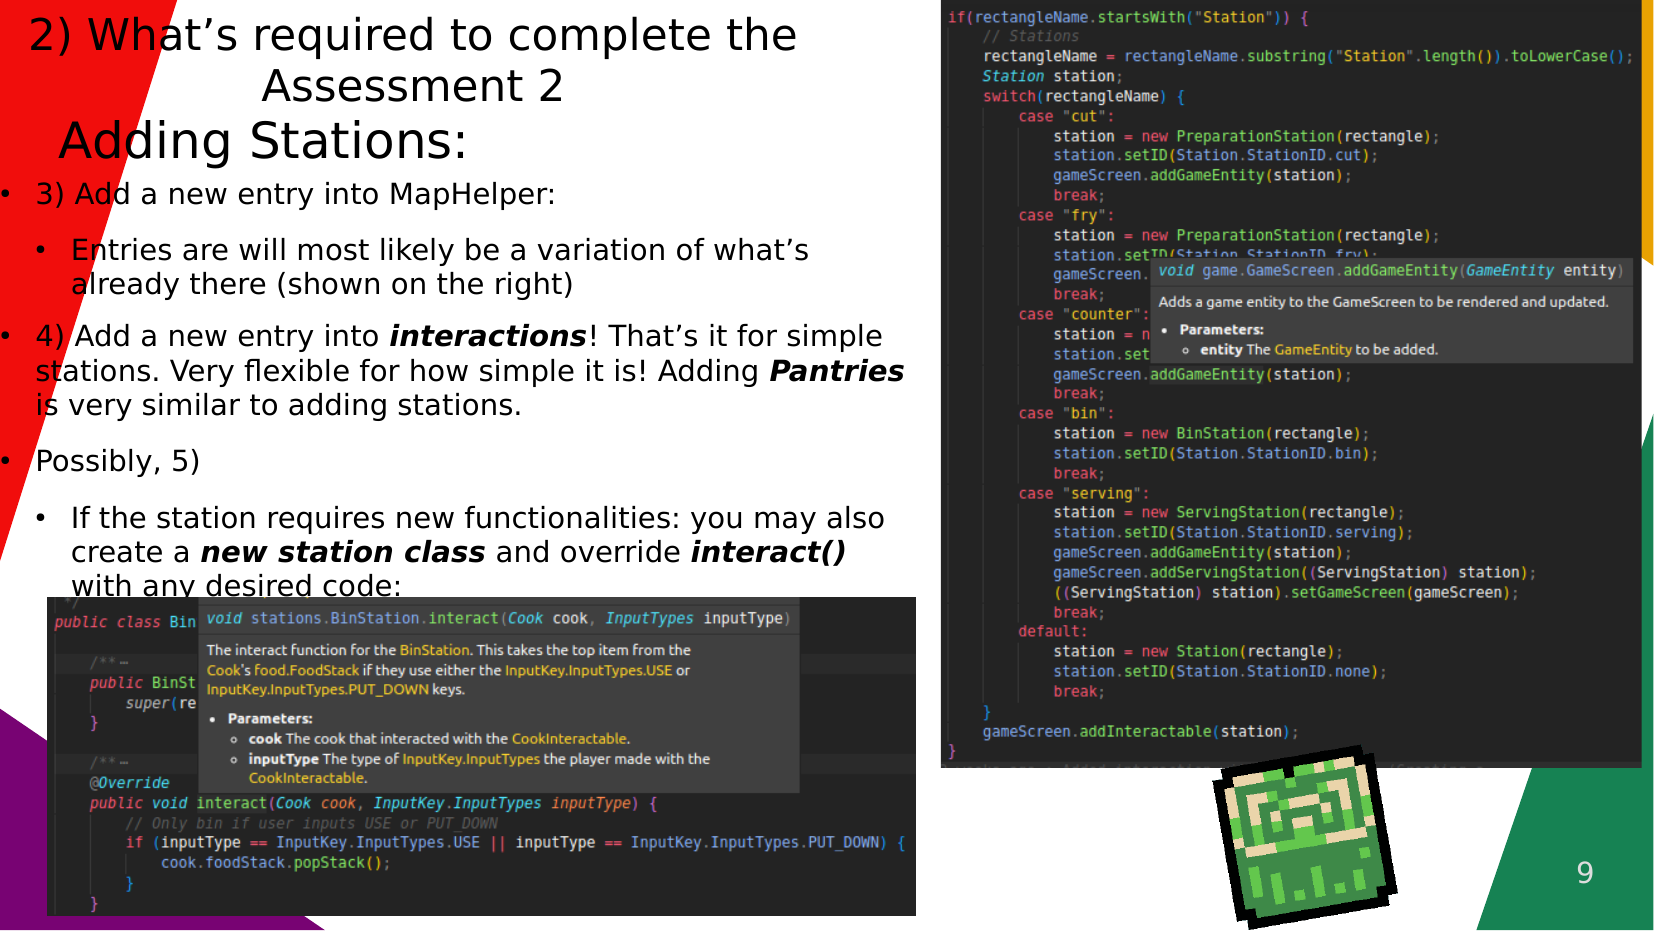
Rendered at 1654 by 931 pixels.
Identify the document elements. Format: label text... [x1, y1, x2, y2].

list 3) Add a new entry into MapHelper: Entries are will most likely be a variation of what’s already there (shown on the right) 4) Add a new entry into interactions! That’s it for simple stations. Very flexible for how simple it is! Adding Pantries is very similar to adding stations. Possibly, 5) If the station requires new functionalities: you may also create a new station class and override interact() with any desired code: [0, 177, 916, 650]
title 2) What’s required to complete the Assessment 2 [0, 2, 827, 119]
picture [940, 0, 1642, 931]
picture [47, 597, 916, 916]
title Adding Stations: [59, 82, 756, 200]
